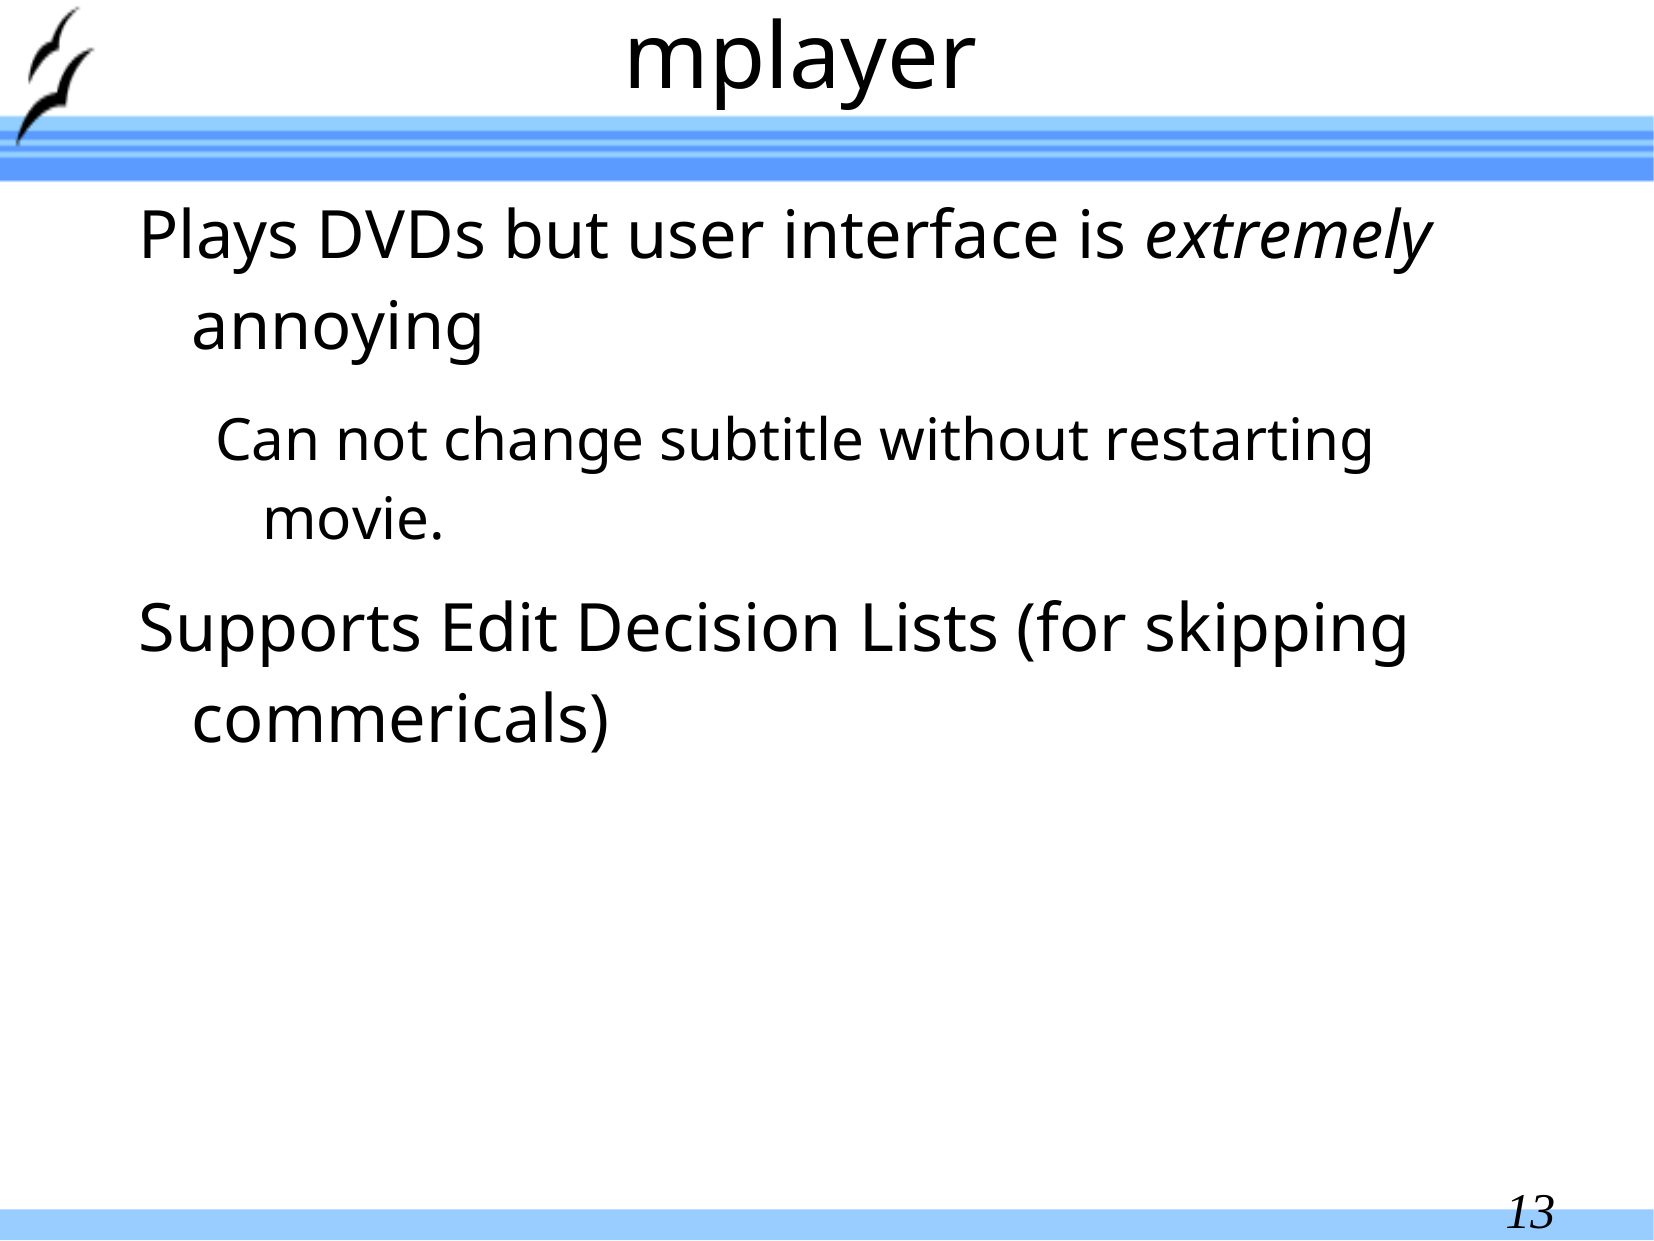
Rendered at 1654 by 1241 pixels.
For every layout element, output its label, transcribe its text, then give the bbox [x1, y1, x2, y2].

list Plays DVDs but user interface is extremely annoying Can not change subtitle without restarting movie. Supports Edit Decision Lists (for skipping commericals) [120, 187, 1533, 1195]
picture [0, 0, 1654, 188]
title mplayer [94, 0, 1507, 121]
